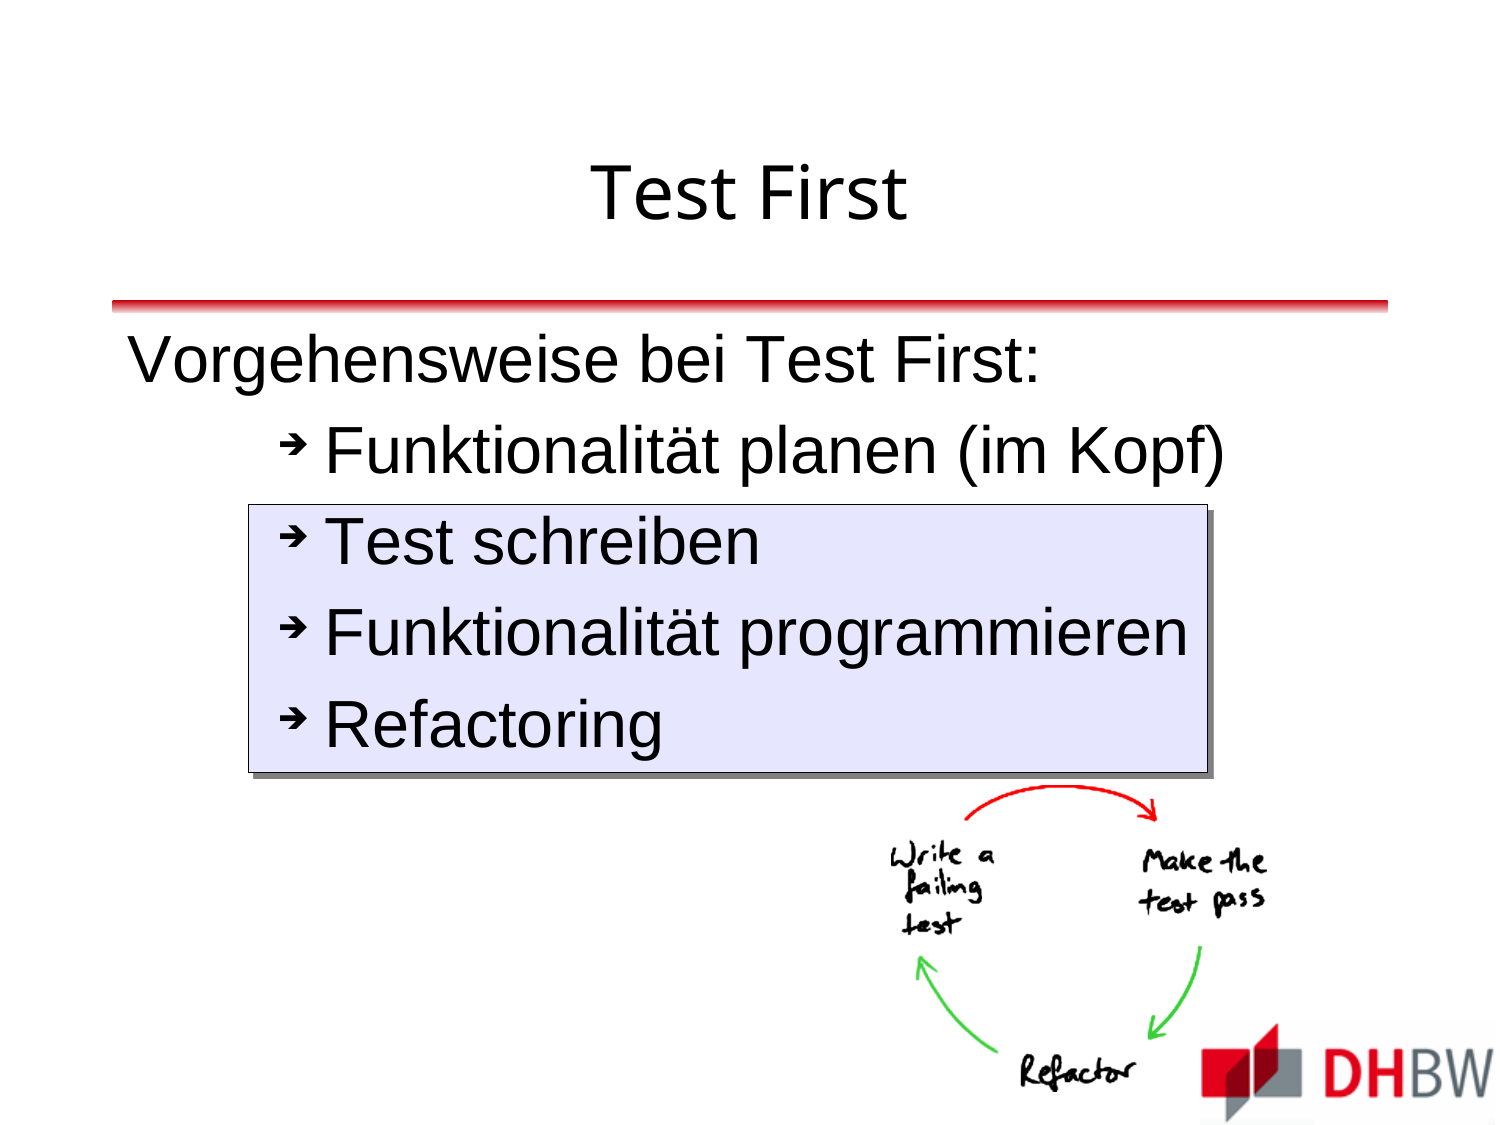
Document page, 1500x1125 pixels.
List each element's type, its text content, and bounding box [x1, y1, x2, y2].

title Test First [112, 27, 1387, 360]
list Vorgehensweise bei Test First: Funktionalität planen (im Kopf) Test schreiben Funktionalität programmieren Refactoring [113, 313, 1403, 1008]
picture [891, 785, 1495, 1125]
